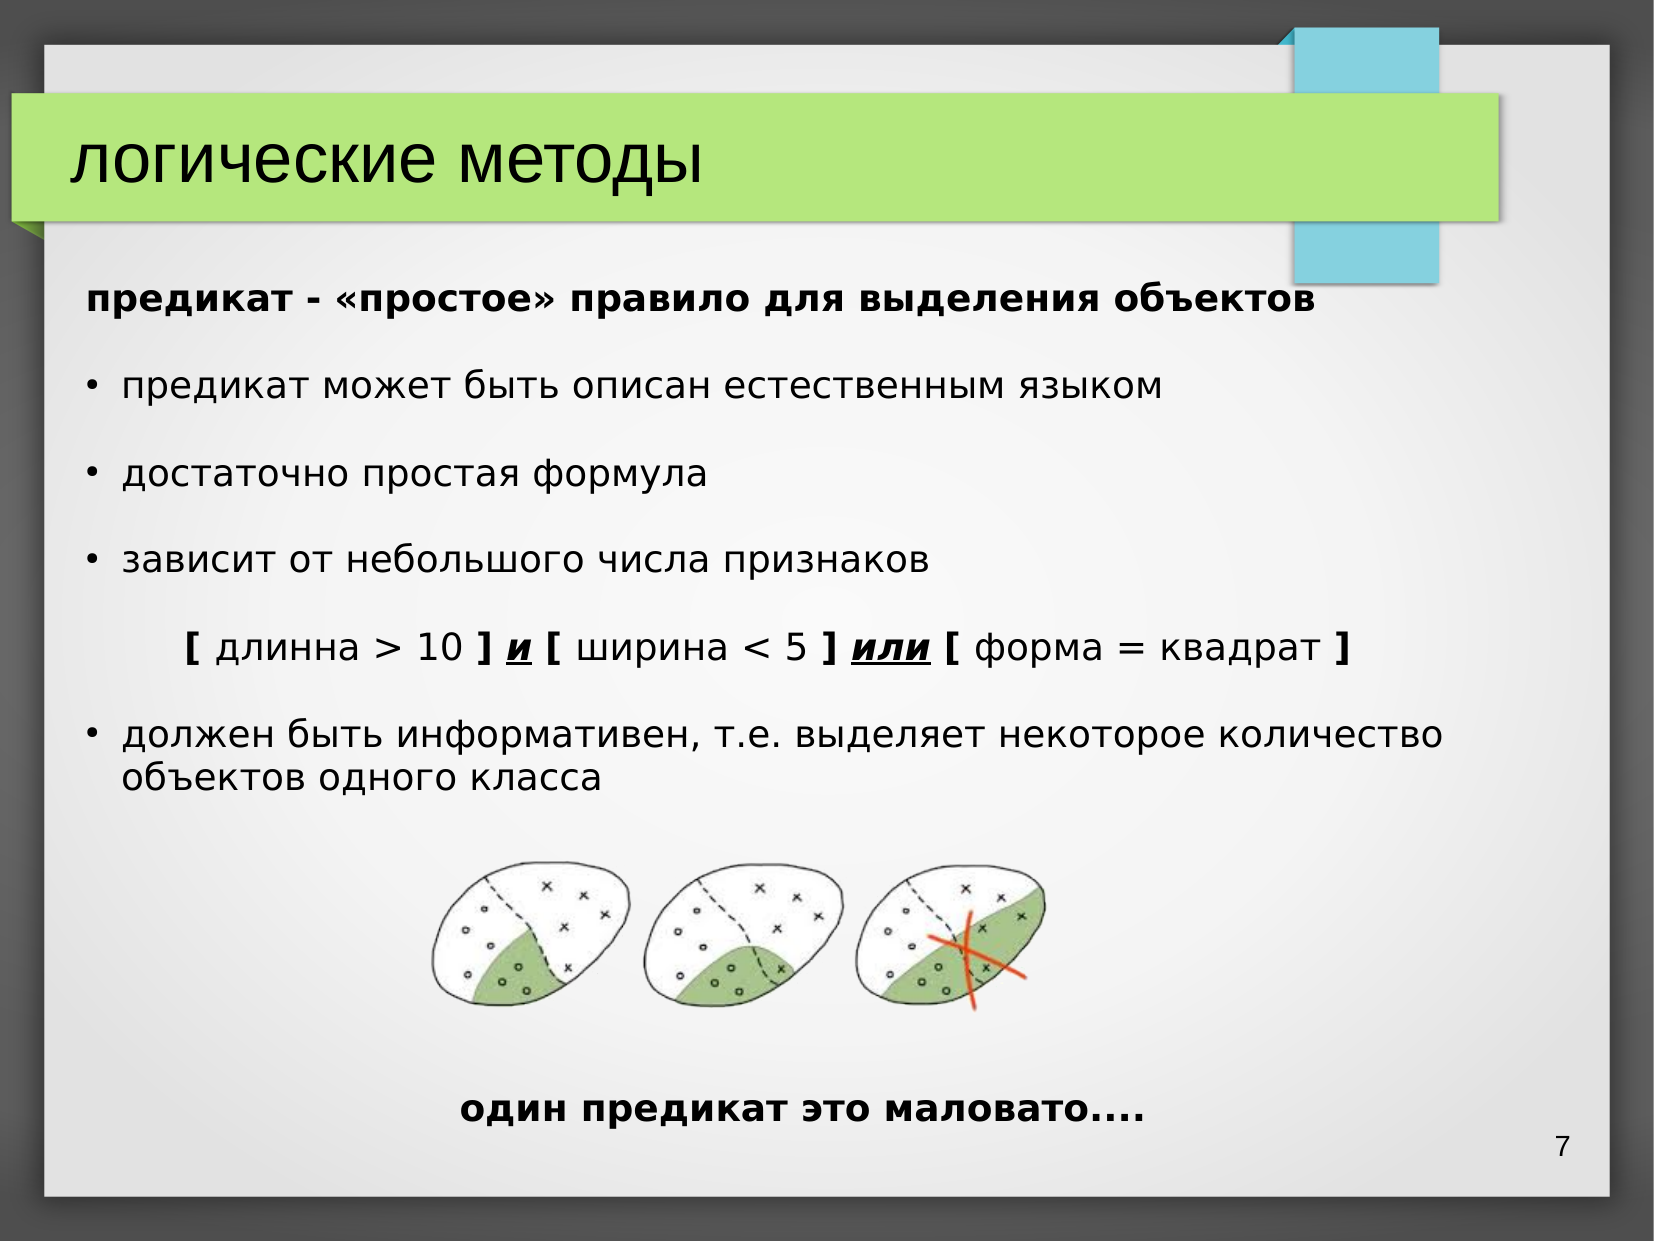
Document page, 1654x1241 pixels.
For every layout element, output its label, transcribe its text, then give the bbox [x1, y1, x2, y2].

text_box один предикат это маловато.... [59, 1079, 1548, 1146]
title логические методы [70, 118, 1205, 199]
picture [0, 0, 1654, 1241]
text_box предикат - «простое» правило для выделения объектов предикат может быть описан естественным языком достаточно простая формула зависит от небольшого числа признаков [ длинна > 10 ] и [ ширина < 5 ] или [ форма = квадрат ] должен быть информативен, т.е. выделяет некоторое количество объектов одного класса [70, 269, 1465, 825]
